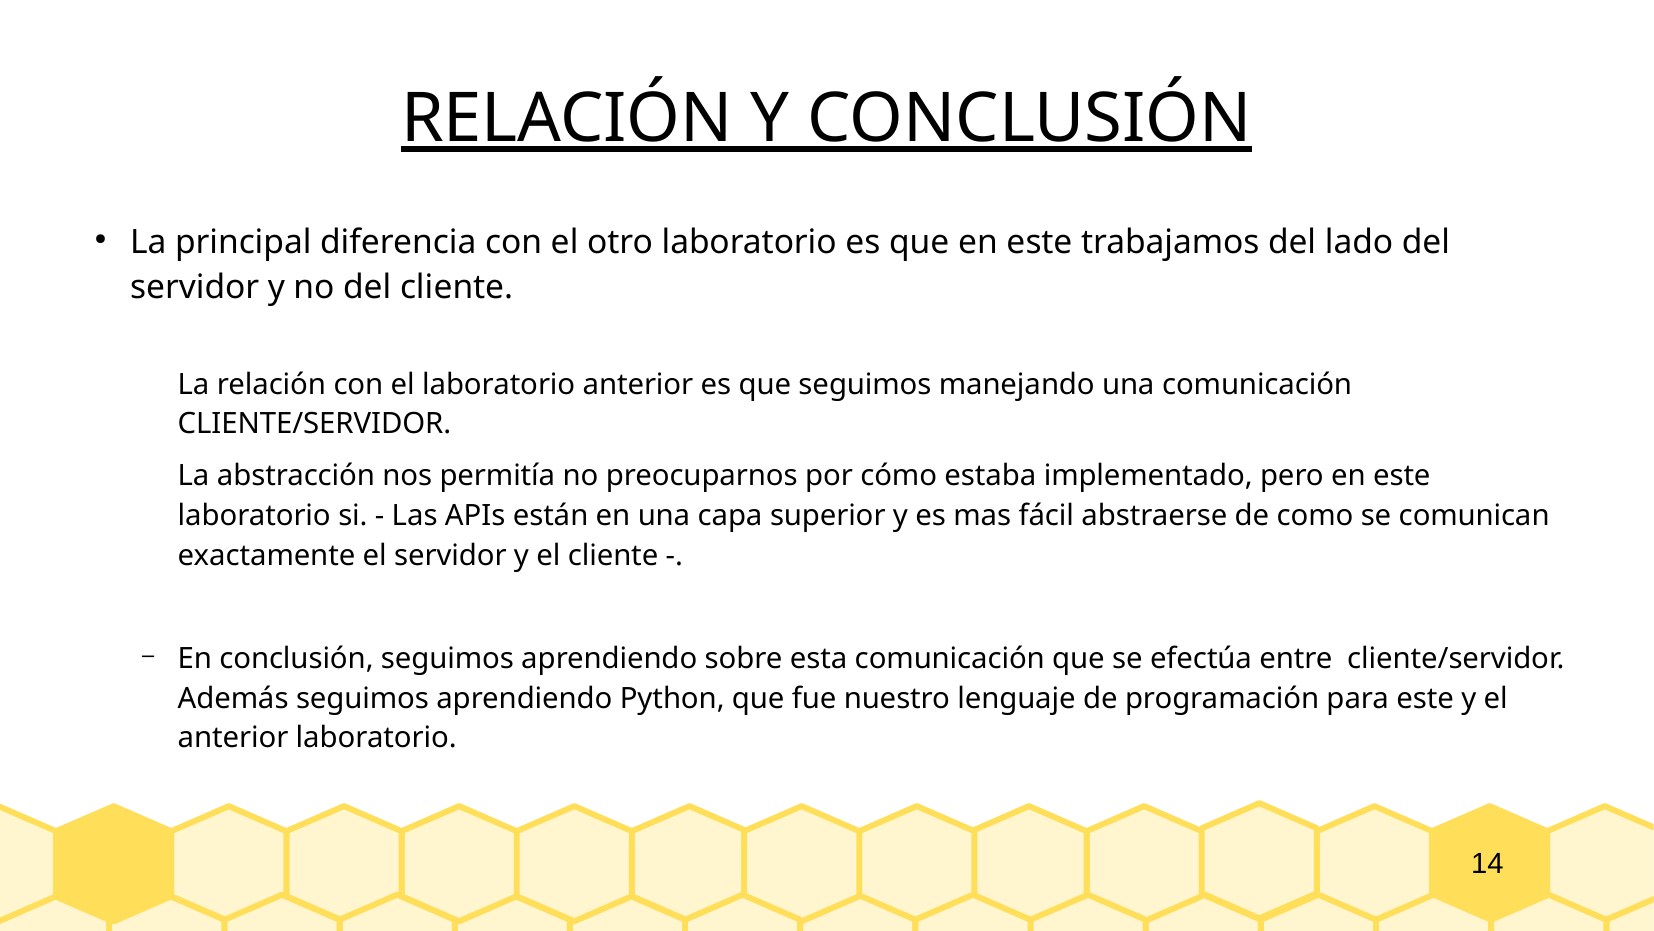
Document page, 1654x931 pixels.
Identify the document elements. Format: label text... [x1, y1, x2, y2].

title RELACIÓN Y CONCLUSIÓN [82, 37, 1571, 193]
list La principal diferencia con el otro laboratorio es que en este trabajamos del lado del servidor y no del cliente. La relación con el laboratorio anterior es que seguimos manejando una comunicación CLIENTE/SERVIDOR. La abstracción nos permitía no preocuparnos por cómo estaba implementado, pero en este laboratorio si. - Las APIs están en una capa superior y es mas fácil abstraerse de como se comunican exactamente el servidor y el cliente -. En conclusión, seguimos aprendiendo sobre esta comunicación que se efectúa entre cliente/servidor. Además seguimos aprendiendo Python, que fue nuestro lenguaje de programación para este y el anterior laboratorio. [82, 217, 1571, 758]
